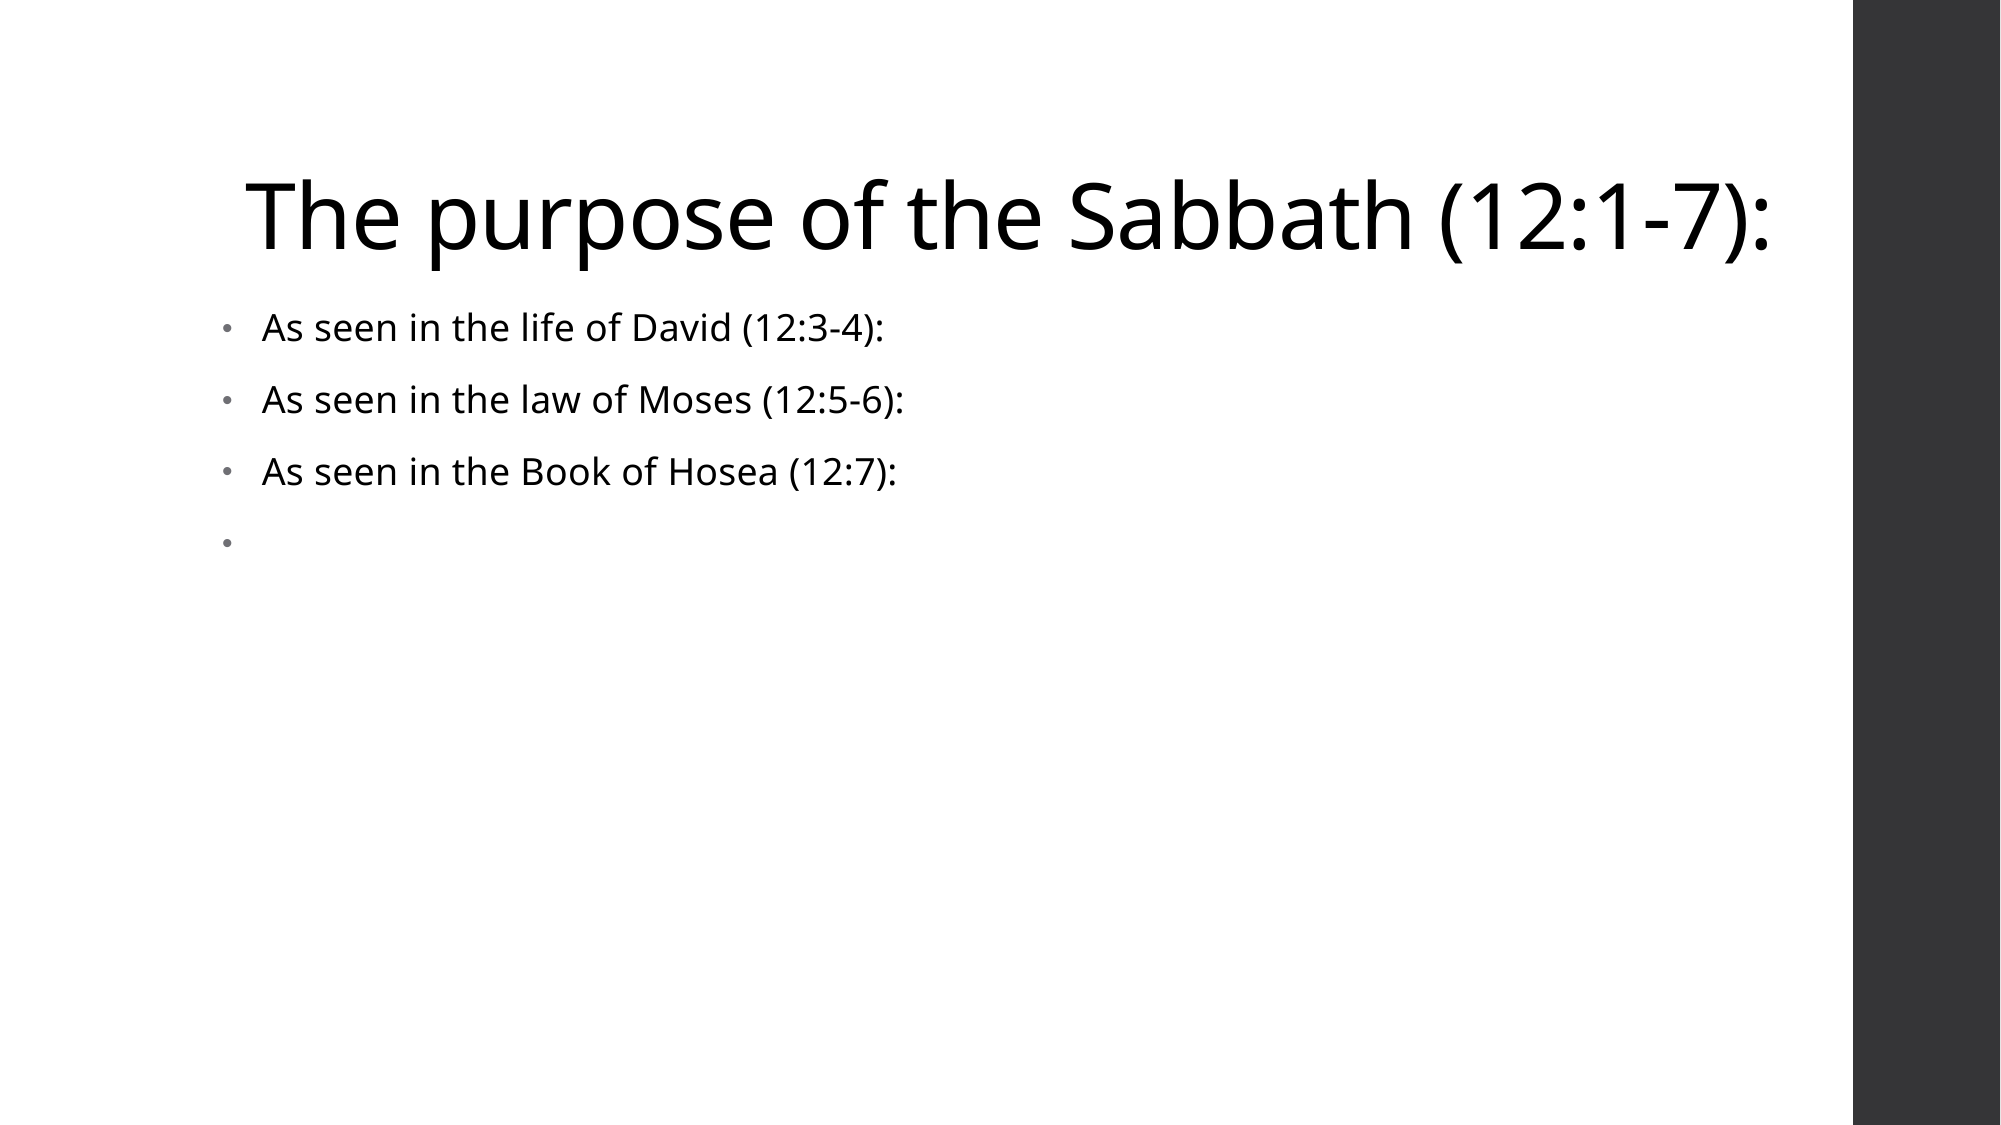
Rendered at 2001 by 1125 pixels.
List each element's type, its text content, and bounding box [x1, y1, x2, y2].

title The purpose of the Sabbath (12:1-7): [206, 60, 1797, 278]
list As seen in the life of David (12:3-4): As seen in the law of Moses (12:5-6): As seen in the Book of Hosea (12:7): [206, 299, 1617, 1014]
